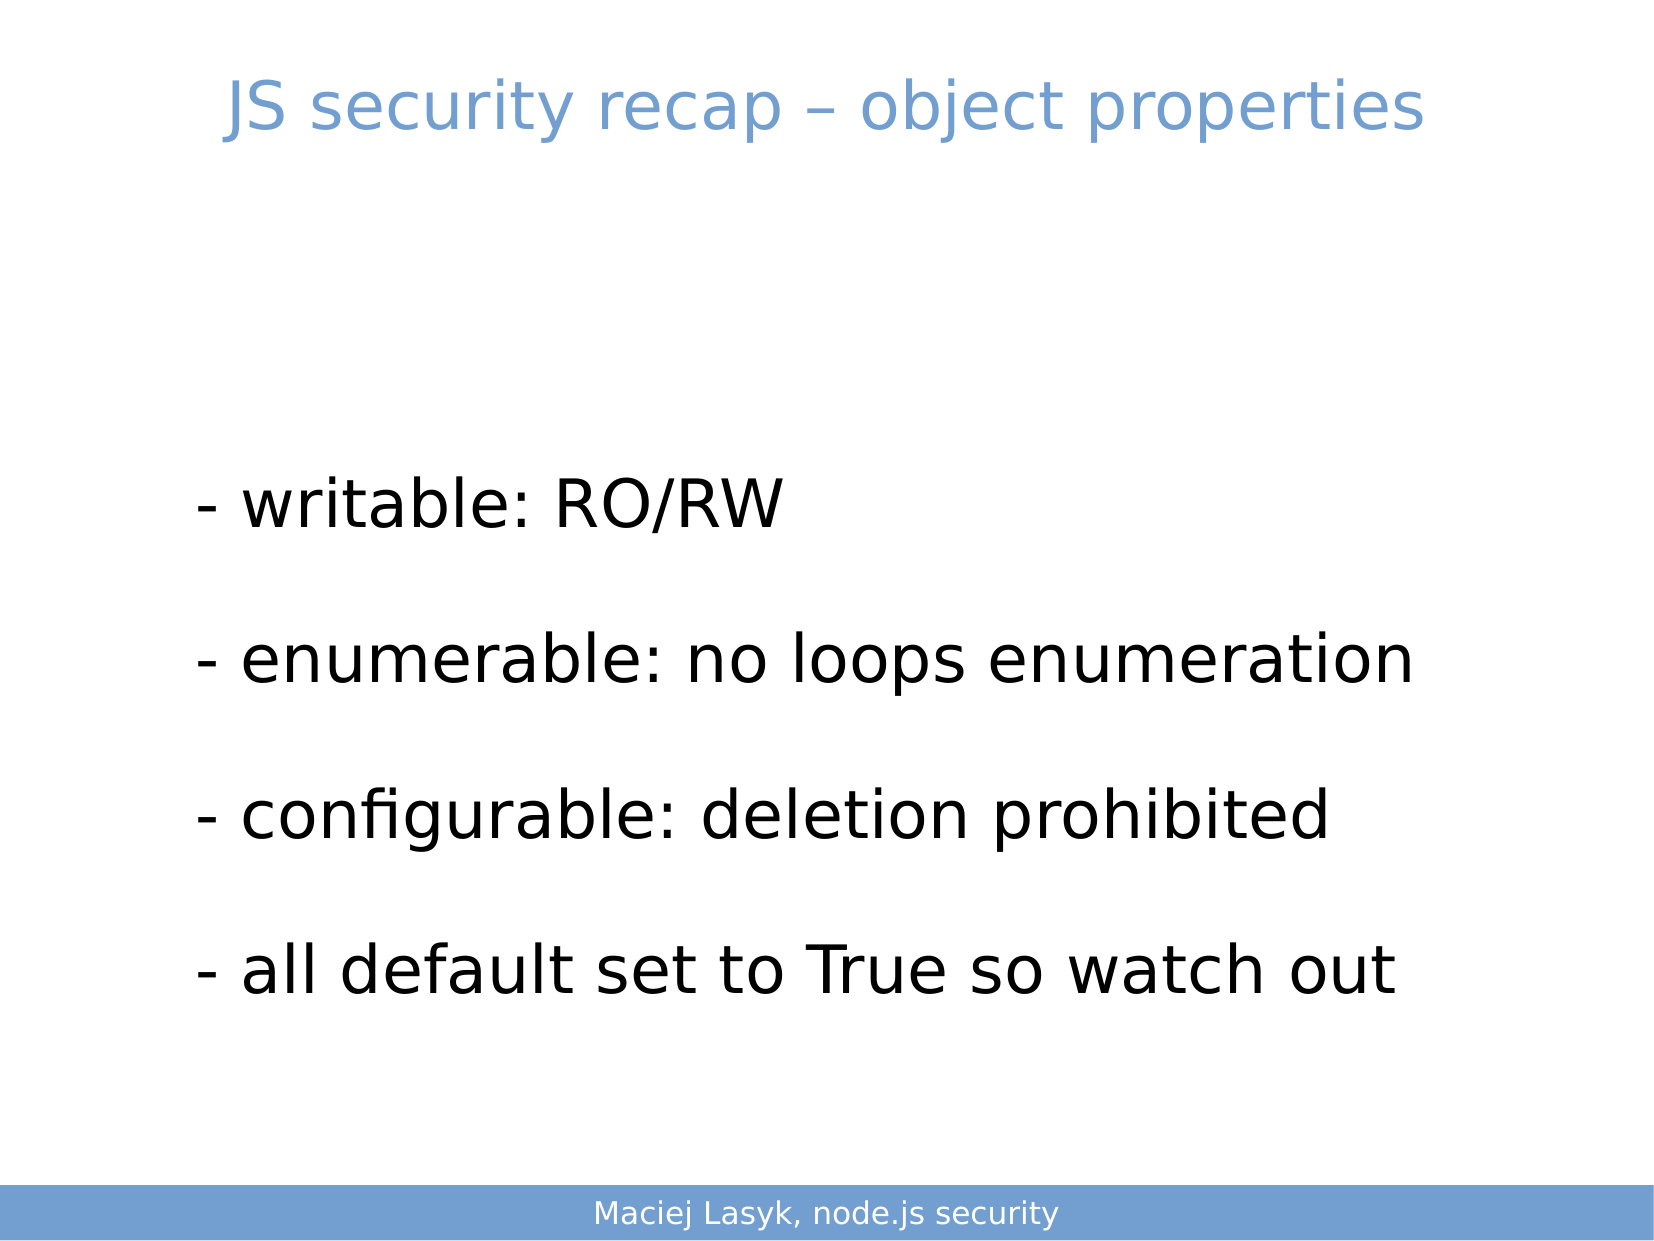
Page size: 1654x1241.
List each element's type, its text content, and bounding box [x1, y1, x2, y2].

text_box Maciej Lasyk, node.js security [578, 1188, 1076, 1240]
text_box JS security recap – object properties [211, 60, 1443, 153]
text_box - writable: RO/RW - enumerable: no loops enumeration - configurable: deletion prohibited - all default set to True so watch out [181, 379, 1432, 940]
text_box [0, 1185, 1654, 1241]
